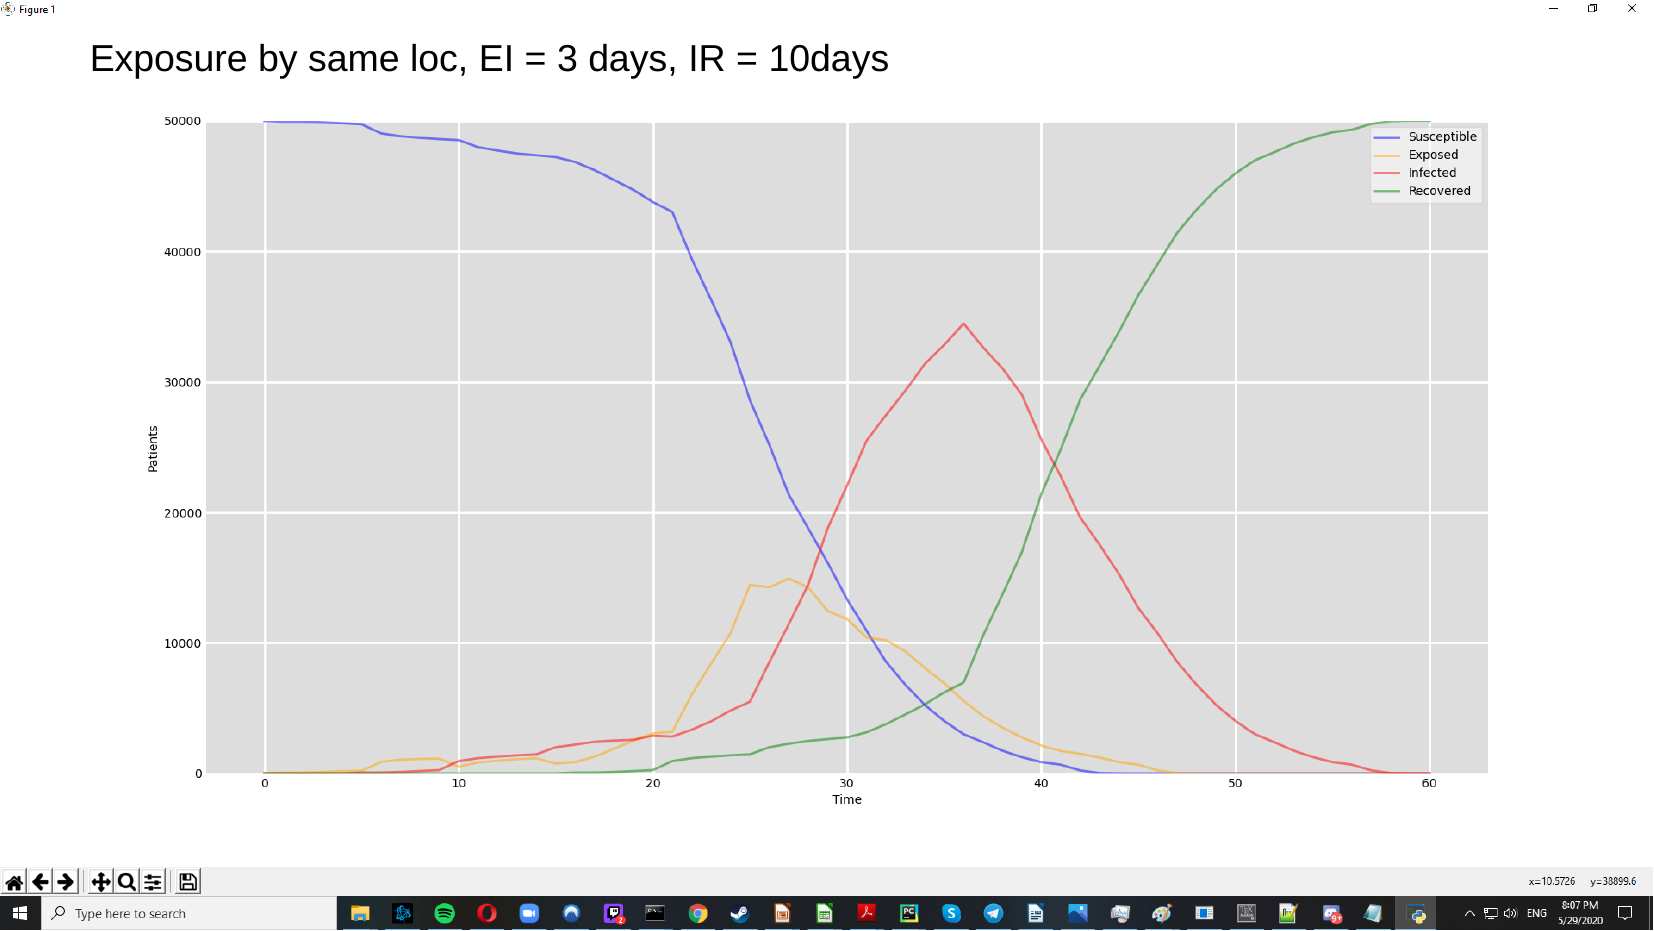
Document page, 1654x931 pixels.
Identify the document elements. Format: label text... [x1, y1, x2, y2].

picture [0, 0, 1653, 930]
text_box Exposure by same loc, EI = 3 days, IR = 10days [75, 30, 905, 87]
